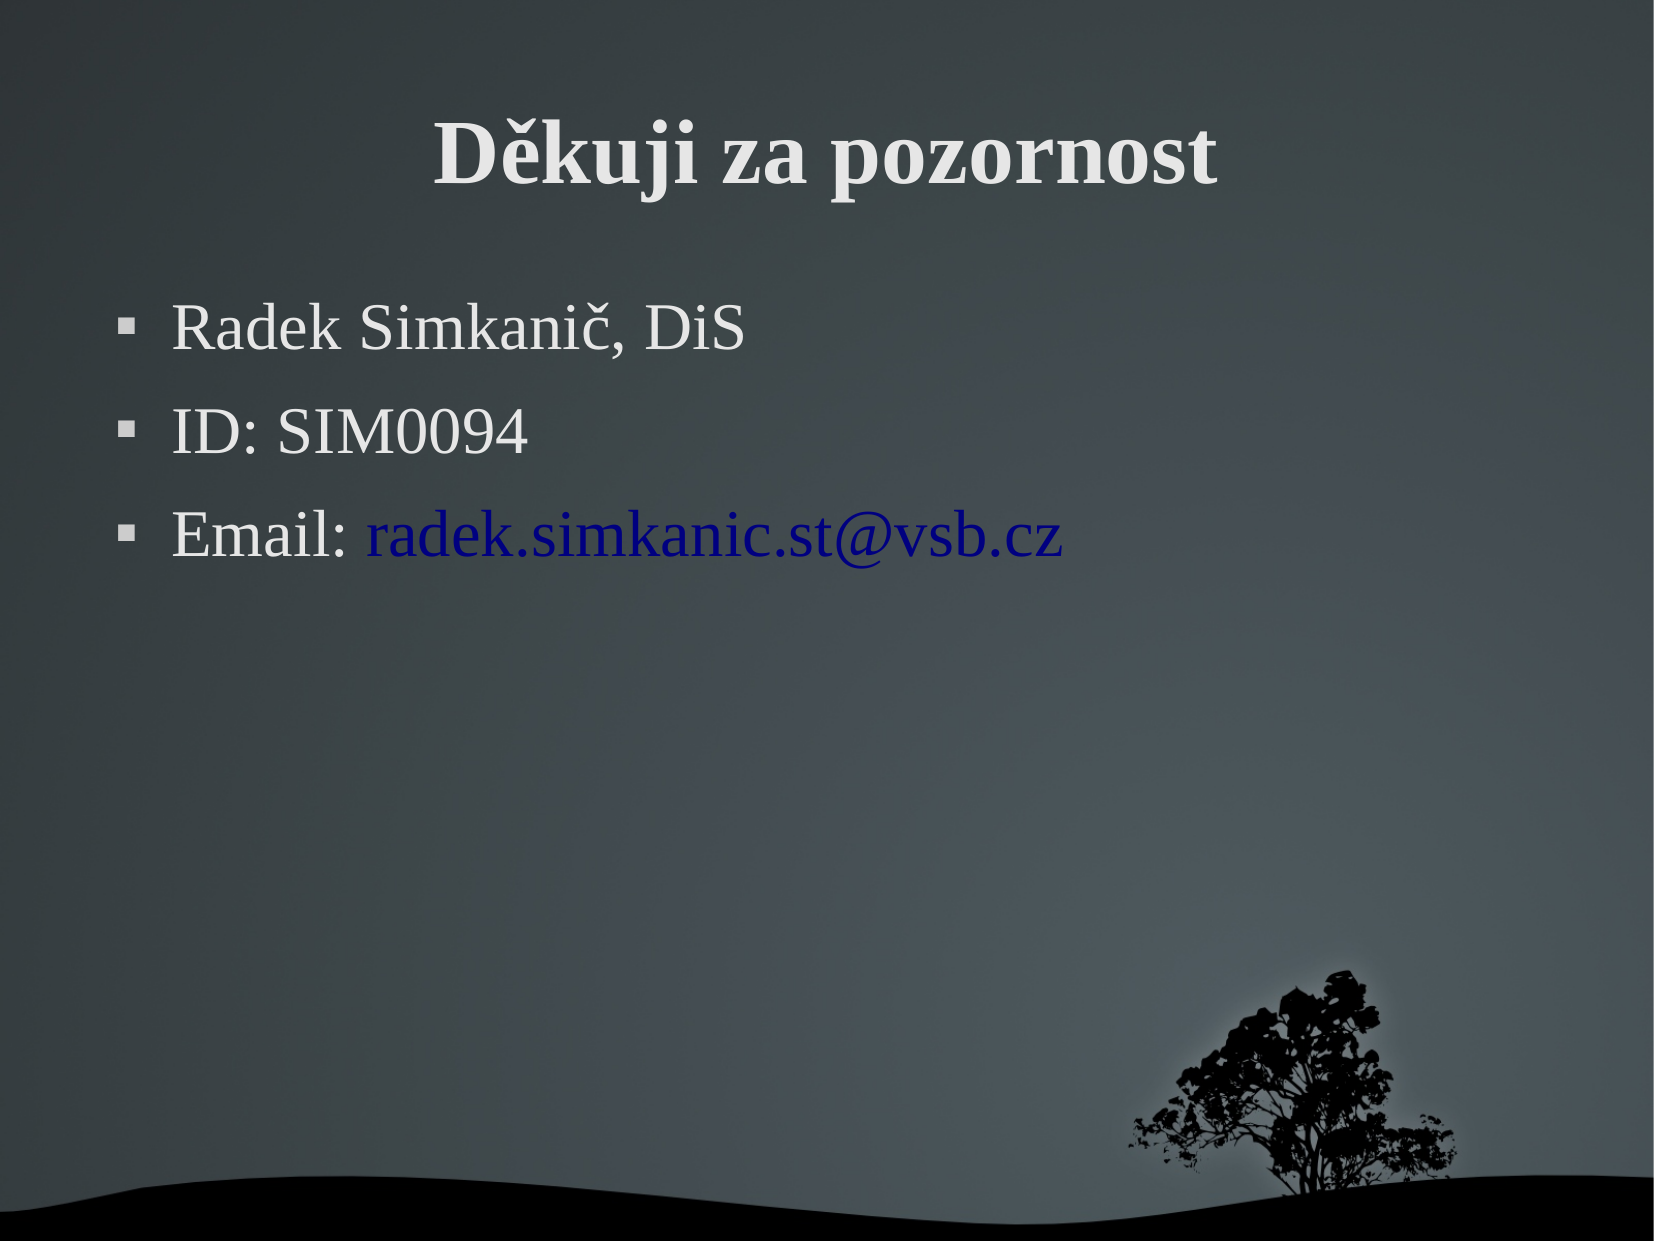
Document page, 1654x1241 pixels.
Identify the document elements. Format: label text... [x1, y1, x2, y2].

picture [0, 0, 1654, 1241]
list Radek Simkanič, DiS ID: SIM0094 Email: radek.simkanic.st@vsb.cz [82, 290, 1571, 1109]
title Děkuji za pozornost [82, 49, 1571, 257]
